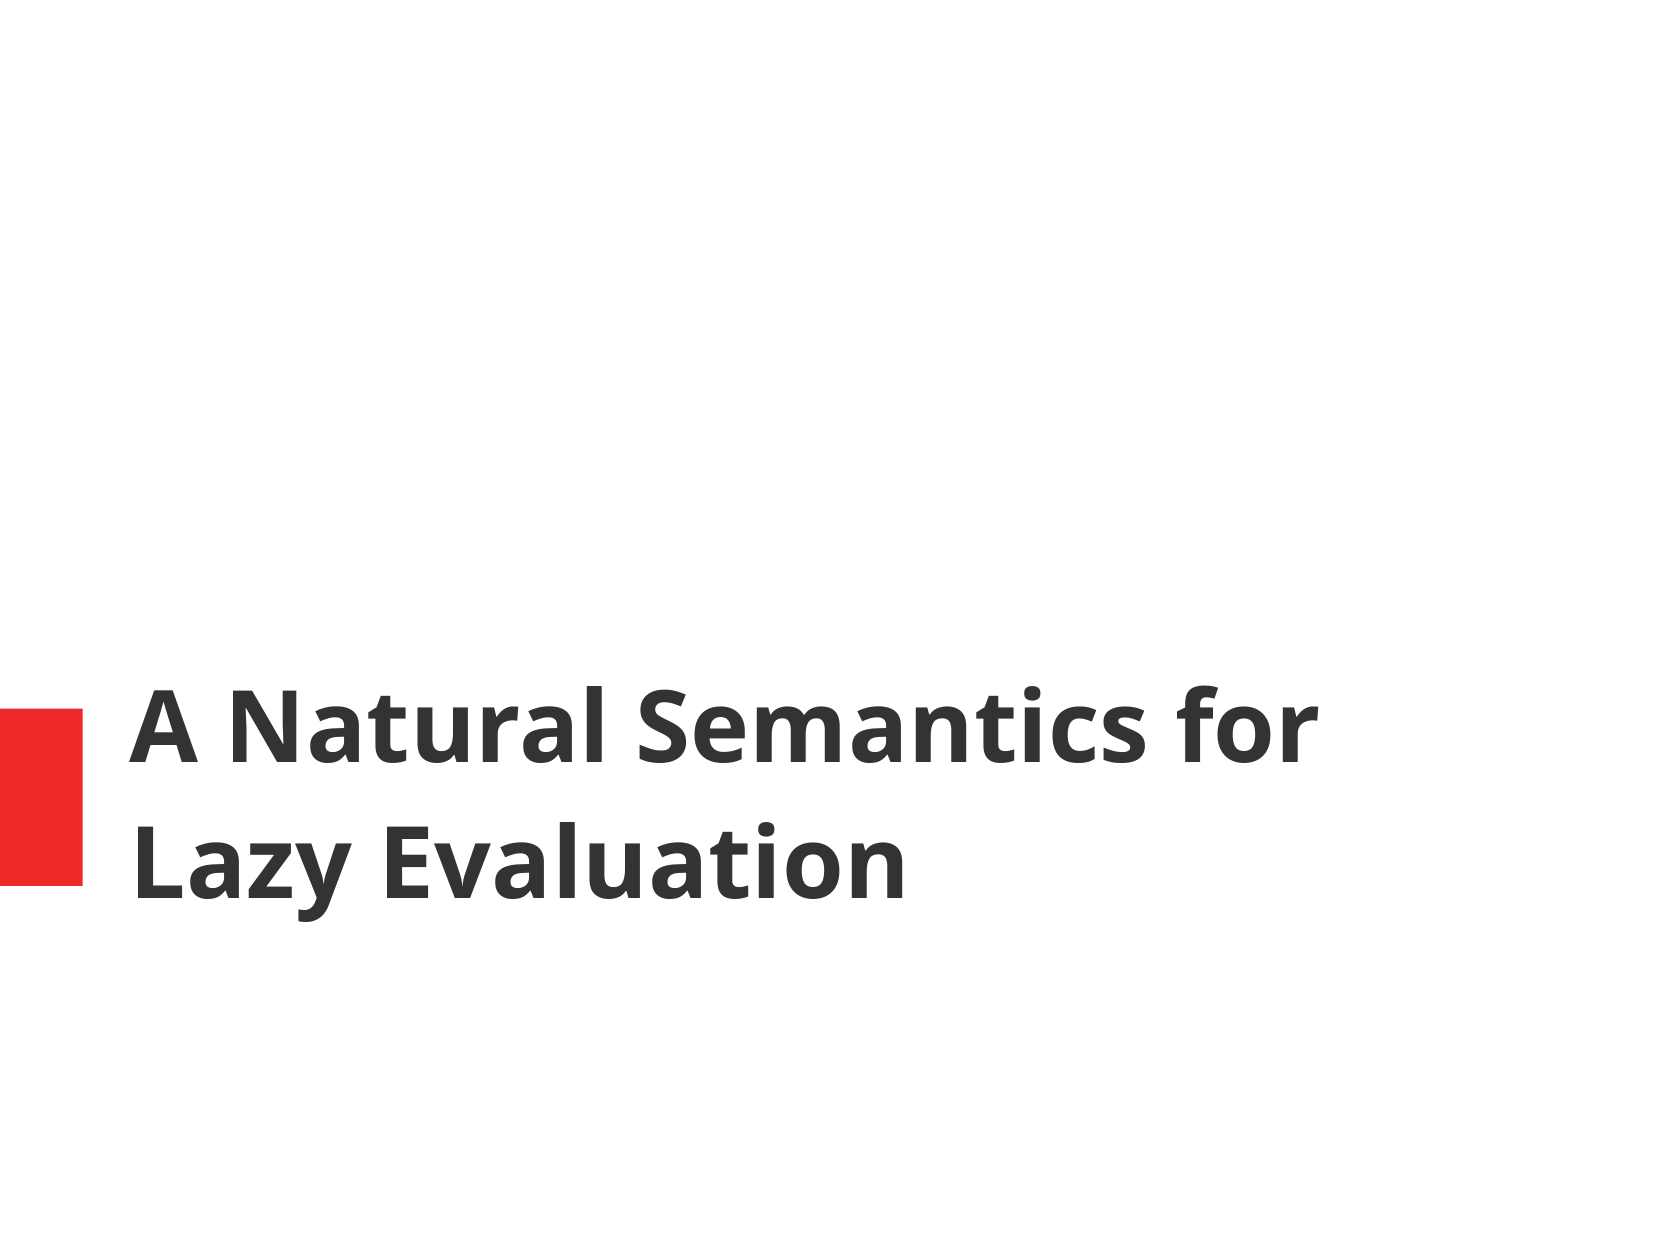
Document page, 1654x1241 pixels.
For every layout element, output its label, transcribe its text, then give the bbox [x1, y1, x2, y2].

title A Natural Semantics for Lazy Evaluation [129, 673, 1536, 910]
